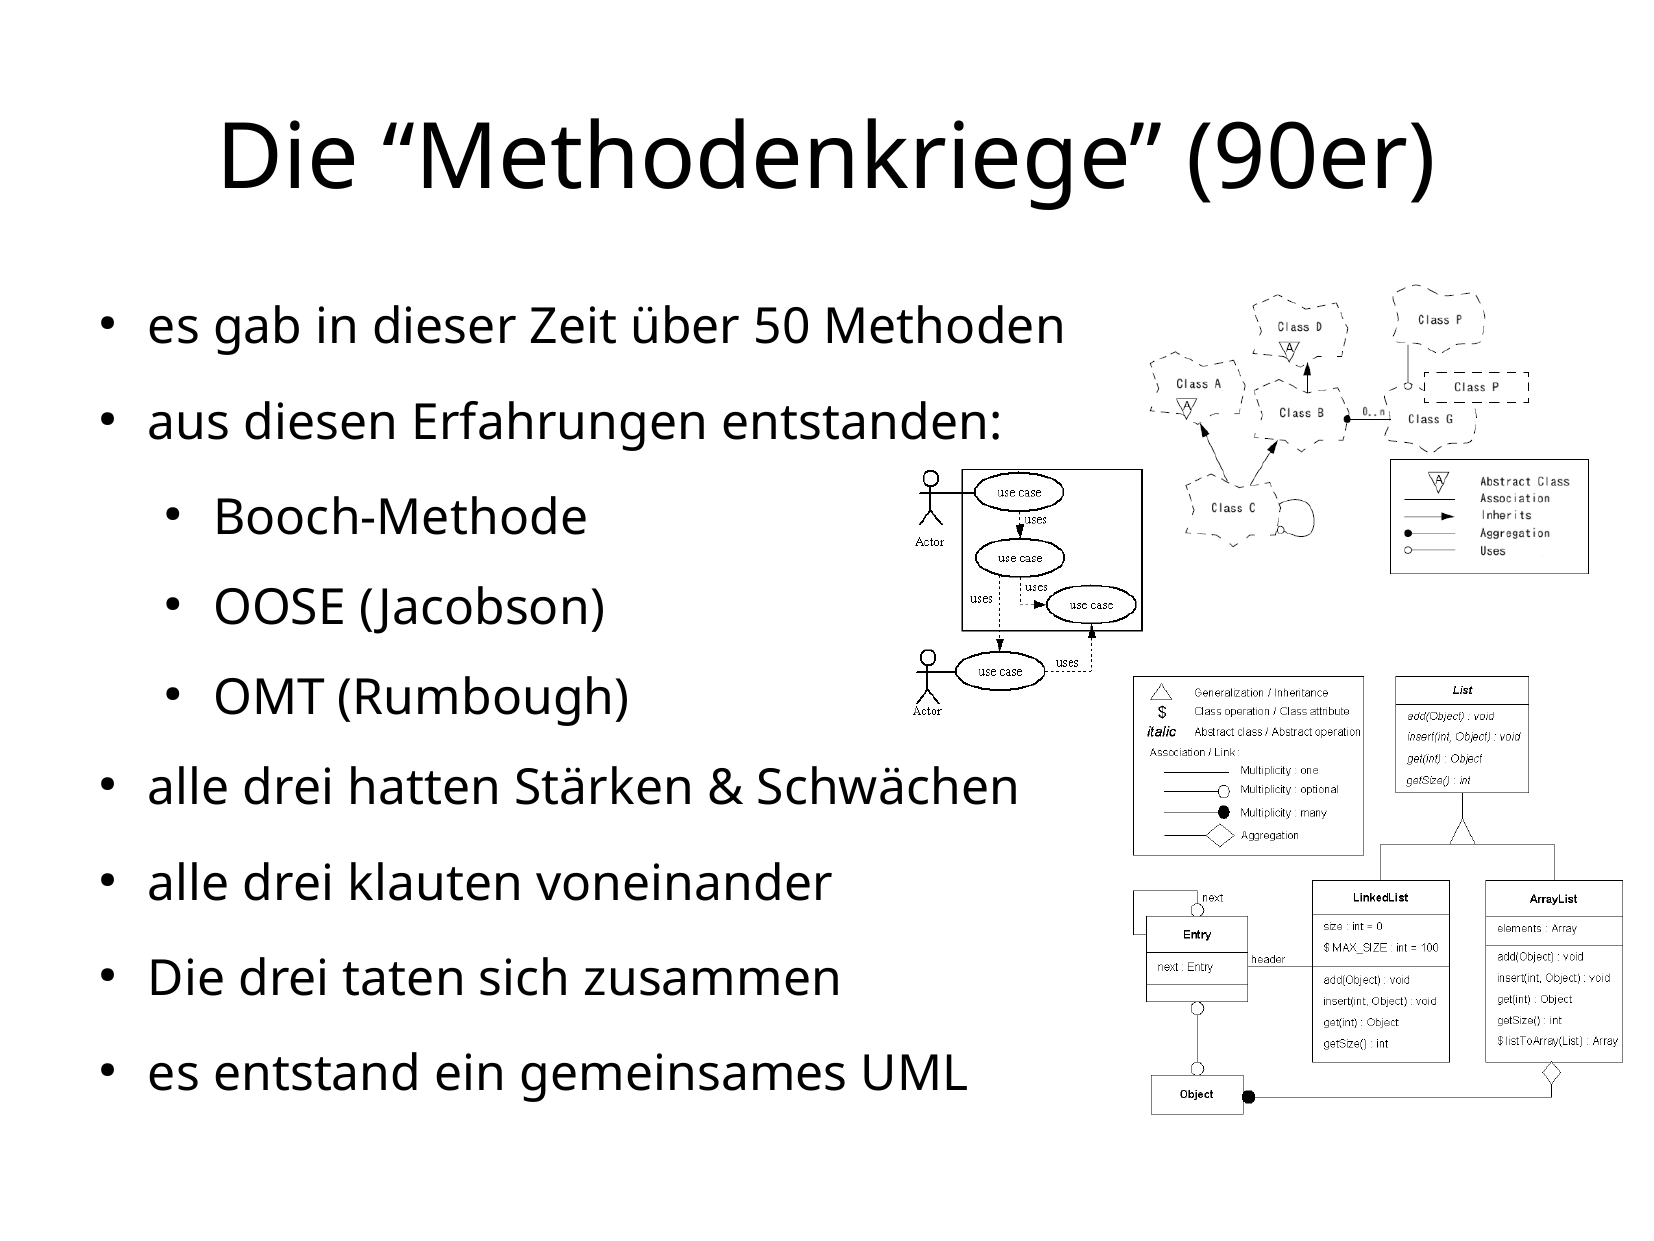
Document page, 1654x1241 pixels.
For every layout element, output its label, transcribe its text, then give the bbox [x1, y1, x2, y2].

picture [1105, 271, 1610, 597]
title Die “Methodenkriege” (90er) [82, 49, 1571, 257]
list es gab in dieser Zeit über 50 Methoden aus diesen Erfahrungen entstanden: Booch-Methode OOSE (Jacobson) OMT (Rumbough) alle drei hatten Stärken & Schwächen alle drei klauten voneinander Die drei taten sich zusammen es entstand ein gemeinsames UML [82, 290, 1571, 1109]
picture [1130, 673, 1629, 1117]
